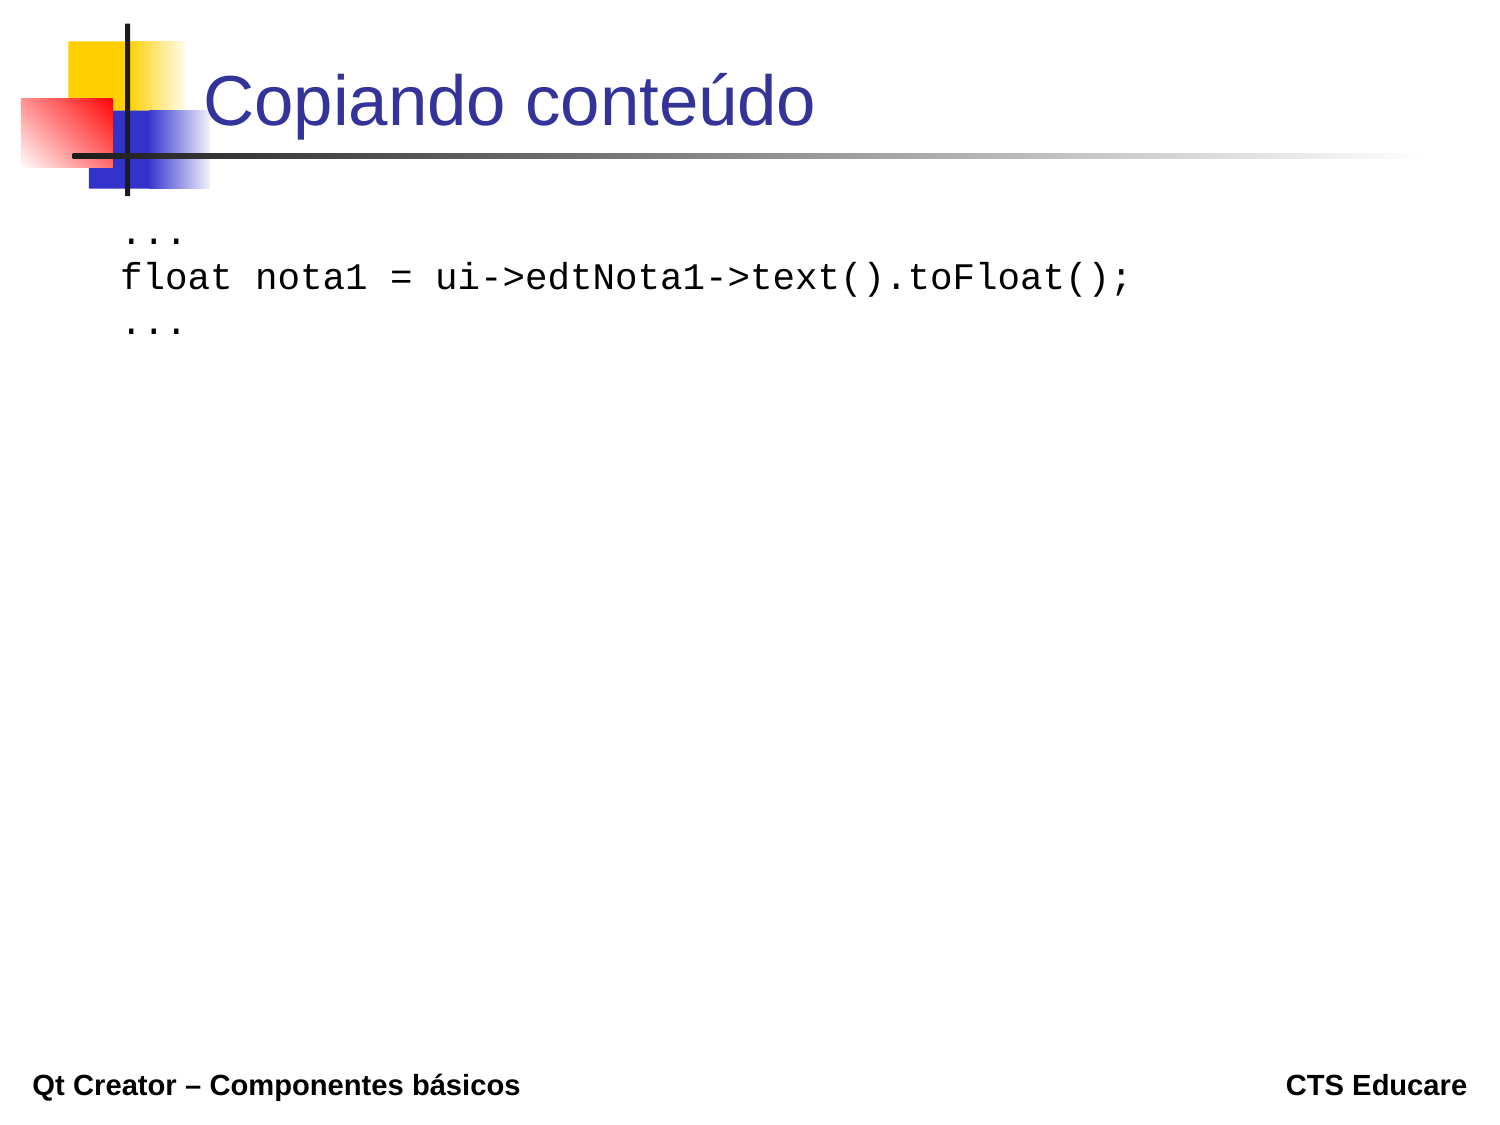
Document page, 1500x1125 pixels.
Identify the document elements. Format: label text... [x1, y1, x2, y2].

text_box Copiando conteúdo [188, 46, 1468, 149]
text_box ... float nota1 = ui->edtNota1->text().toFloat(); ... [105, 199, 1447, 390]
